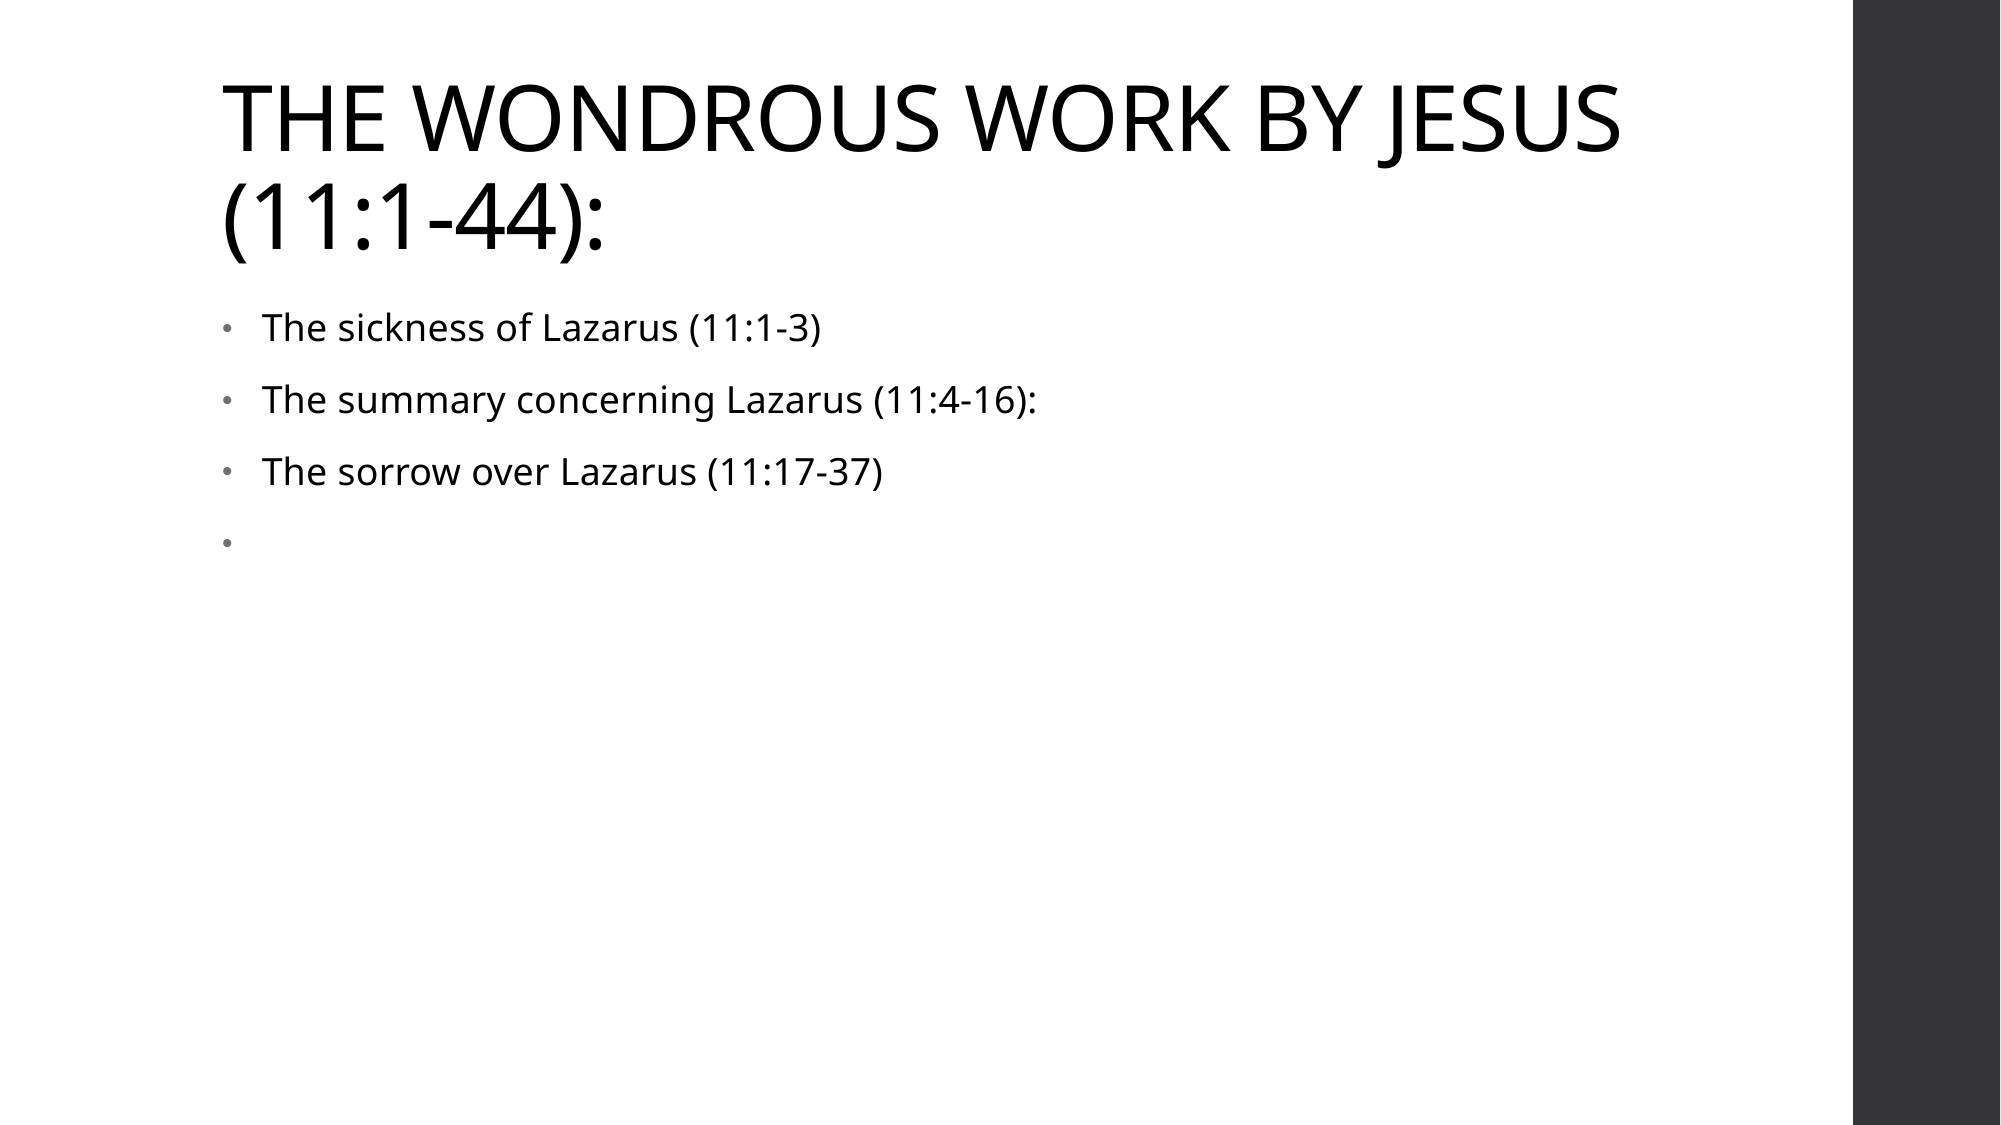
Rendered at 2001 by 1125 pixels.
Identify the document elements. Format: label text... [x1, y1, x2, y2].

title THE WONDROUS WORK BY JESUS (11:1-44): [206, 60, 1797, 278]
list The sickness of Lazarus (11:1-3) The summary concerning Lazarus (11:4-16): The sorrow over Lazarus (11:17-37) [206, 299, 1617, 1014]
